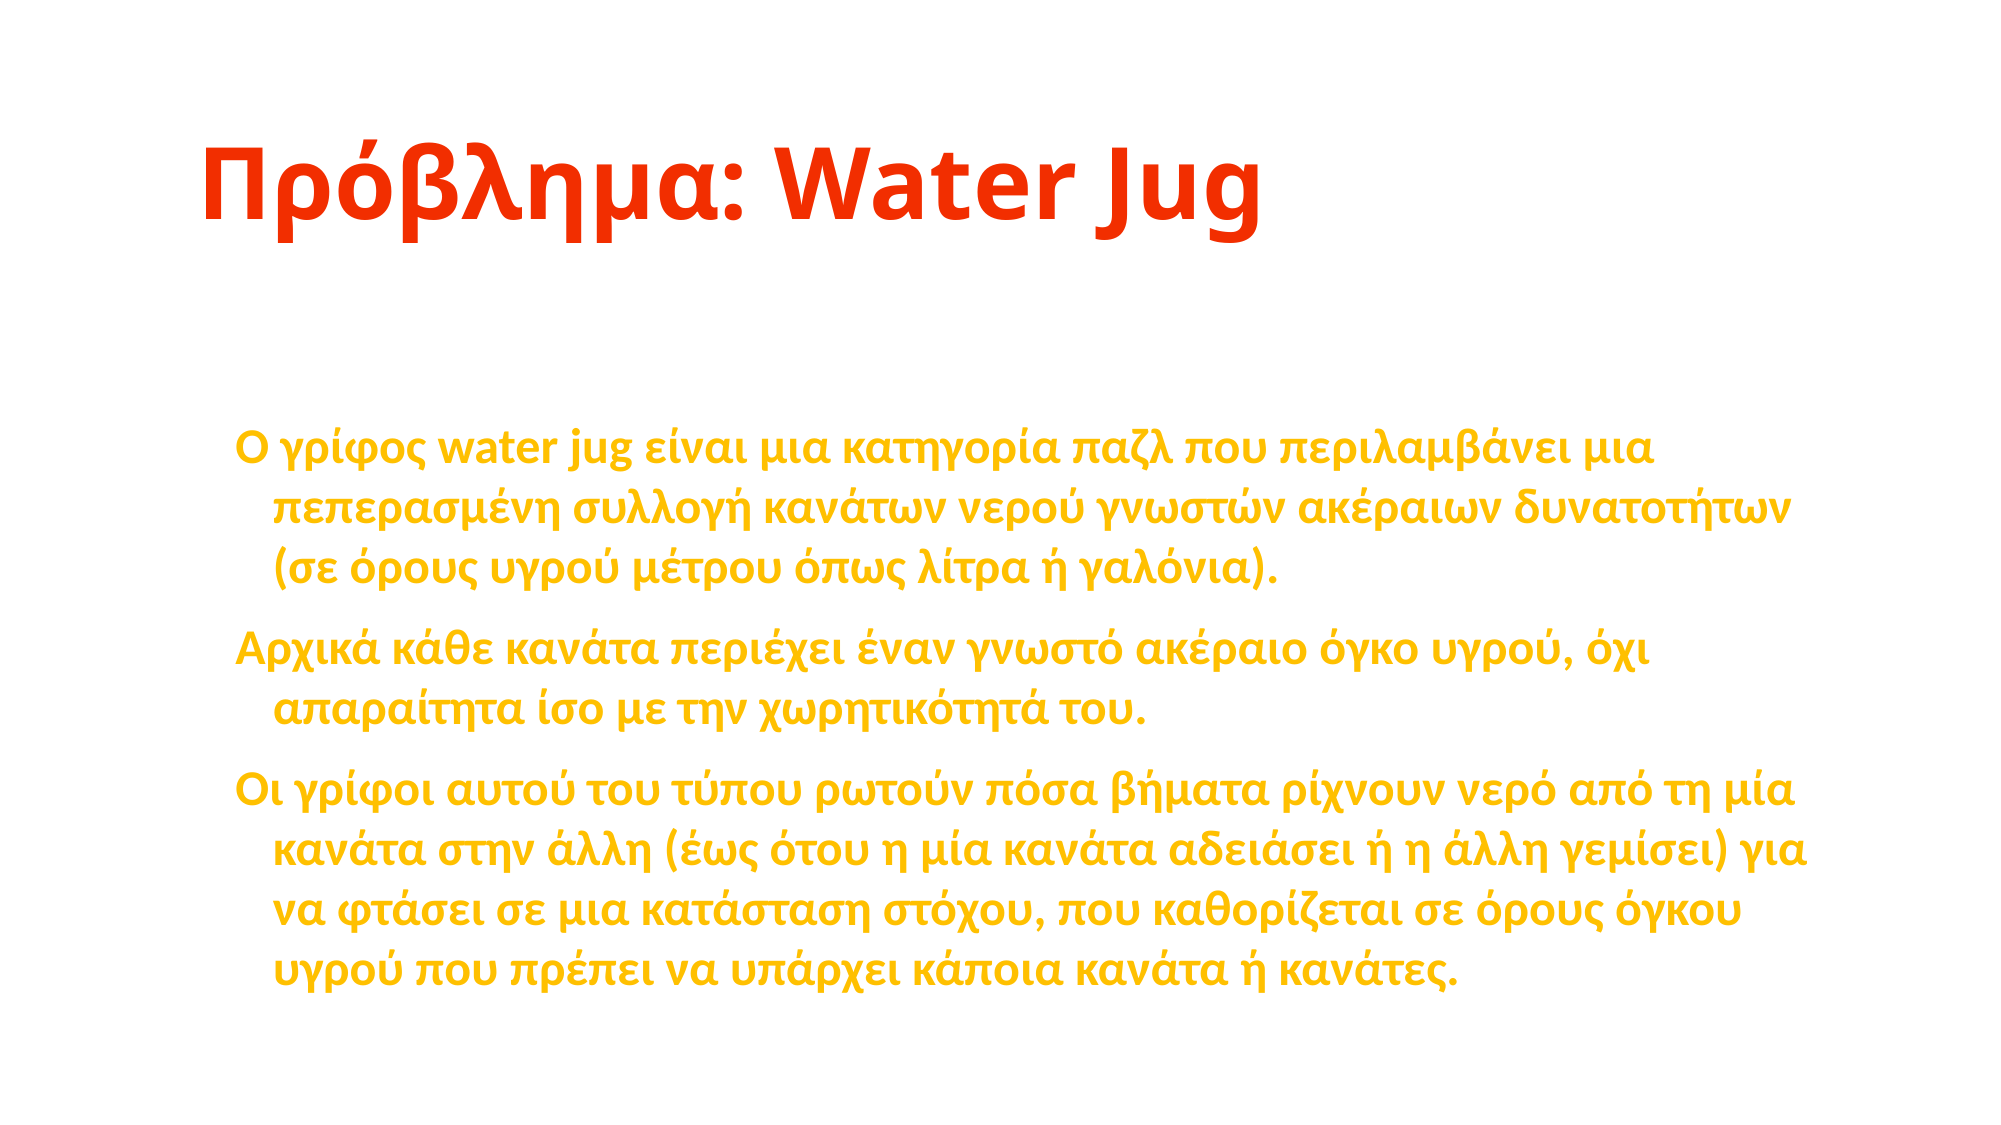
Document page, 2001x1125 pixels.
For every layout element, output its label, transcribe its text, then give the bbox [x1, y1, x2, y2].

list Ο γρίφος water jug είναι μια κατηγορία παζλ που περιλαμβάνει μια πεπερασμένη συλλογή κανάτων νερού γνωστών ακέραιων δυνατοτήτων (σε όρους υγρού μέτρου όπως λίτρα ή γαλόνια). Αρχικά κάθε κανάτα περιέχει έναν γνωστό ακέραιο όγκο υγρού, όχι απαραίτητα ίσο με την χωρητικότητά του. Οι γρίφοι αυτού του τύπου ρωτούν πόσα βήματα ρίχνουν νερό από τη μία κανάτα στην άλλη (έως ότου η μία κανάτα αδειάσει ή η άλλη γεμίσει) για να φτάσει σε μια κατάσταση στόχου, που καθορίζεται σε όρους όγκου υγρού που πρέπει να υπάρχει κάποια κανάτα ή κανάτες. [183, 406, 1852, 1013]
title Πρόβλημα: Water Jug [183, 90, 1852, 284]
